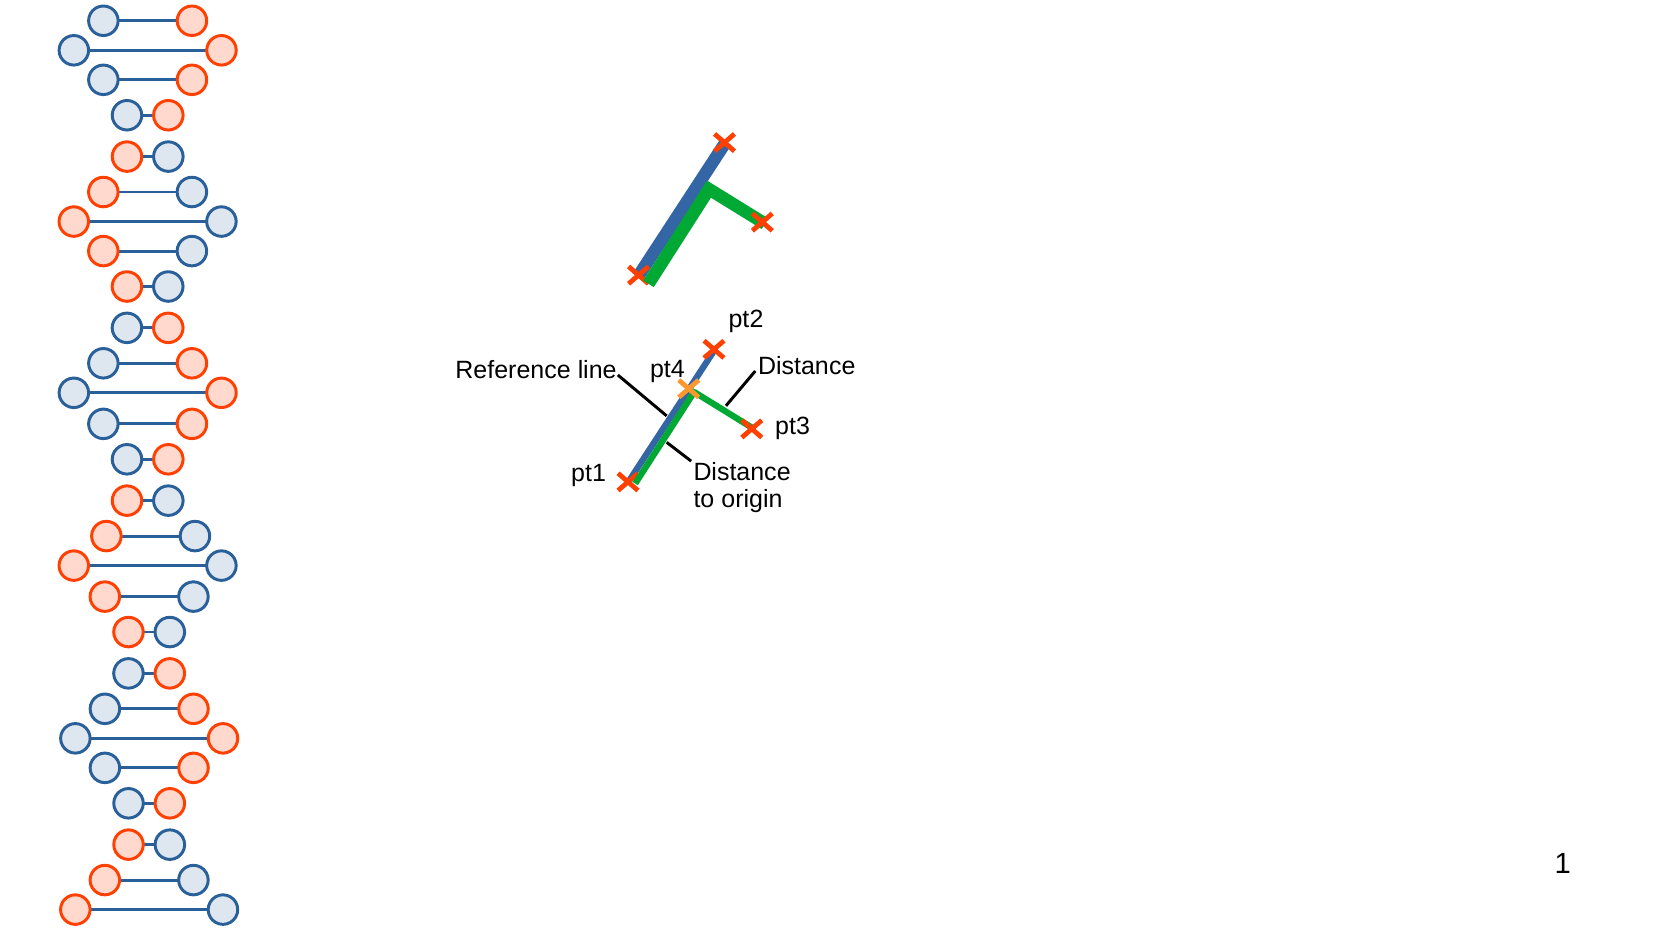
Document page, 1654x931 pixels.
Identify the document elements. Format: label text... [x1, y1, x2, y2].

text_box pt1 [556, 451, 644, 494]
text_box Distance to origin [678, 449, 877, 521]
text_box pt3 [760, 404, 848, 448]
text_box Distance [743, 344, 942, 388]
text_box pt4 [635, 347, 722, 390]
text_box Reference line [440, 348, 639, 392]
text_box pt2 [713, 297, 801, 341]
